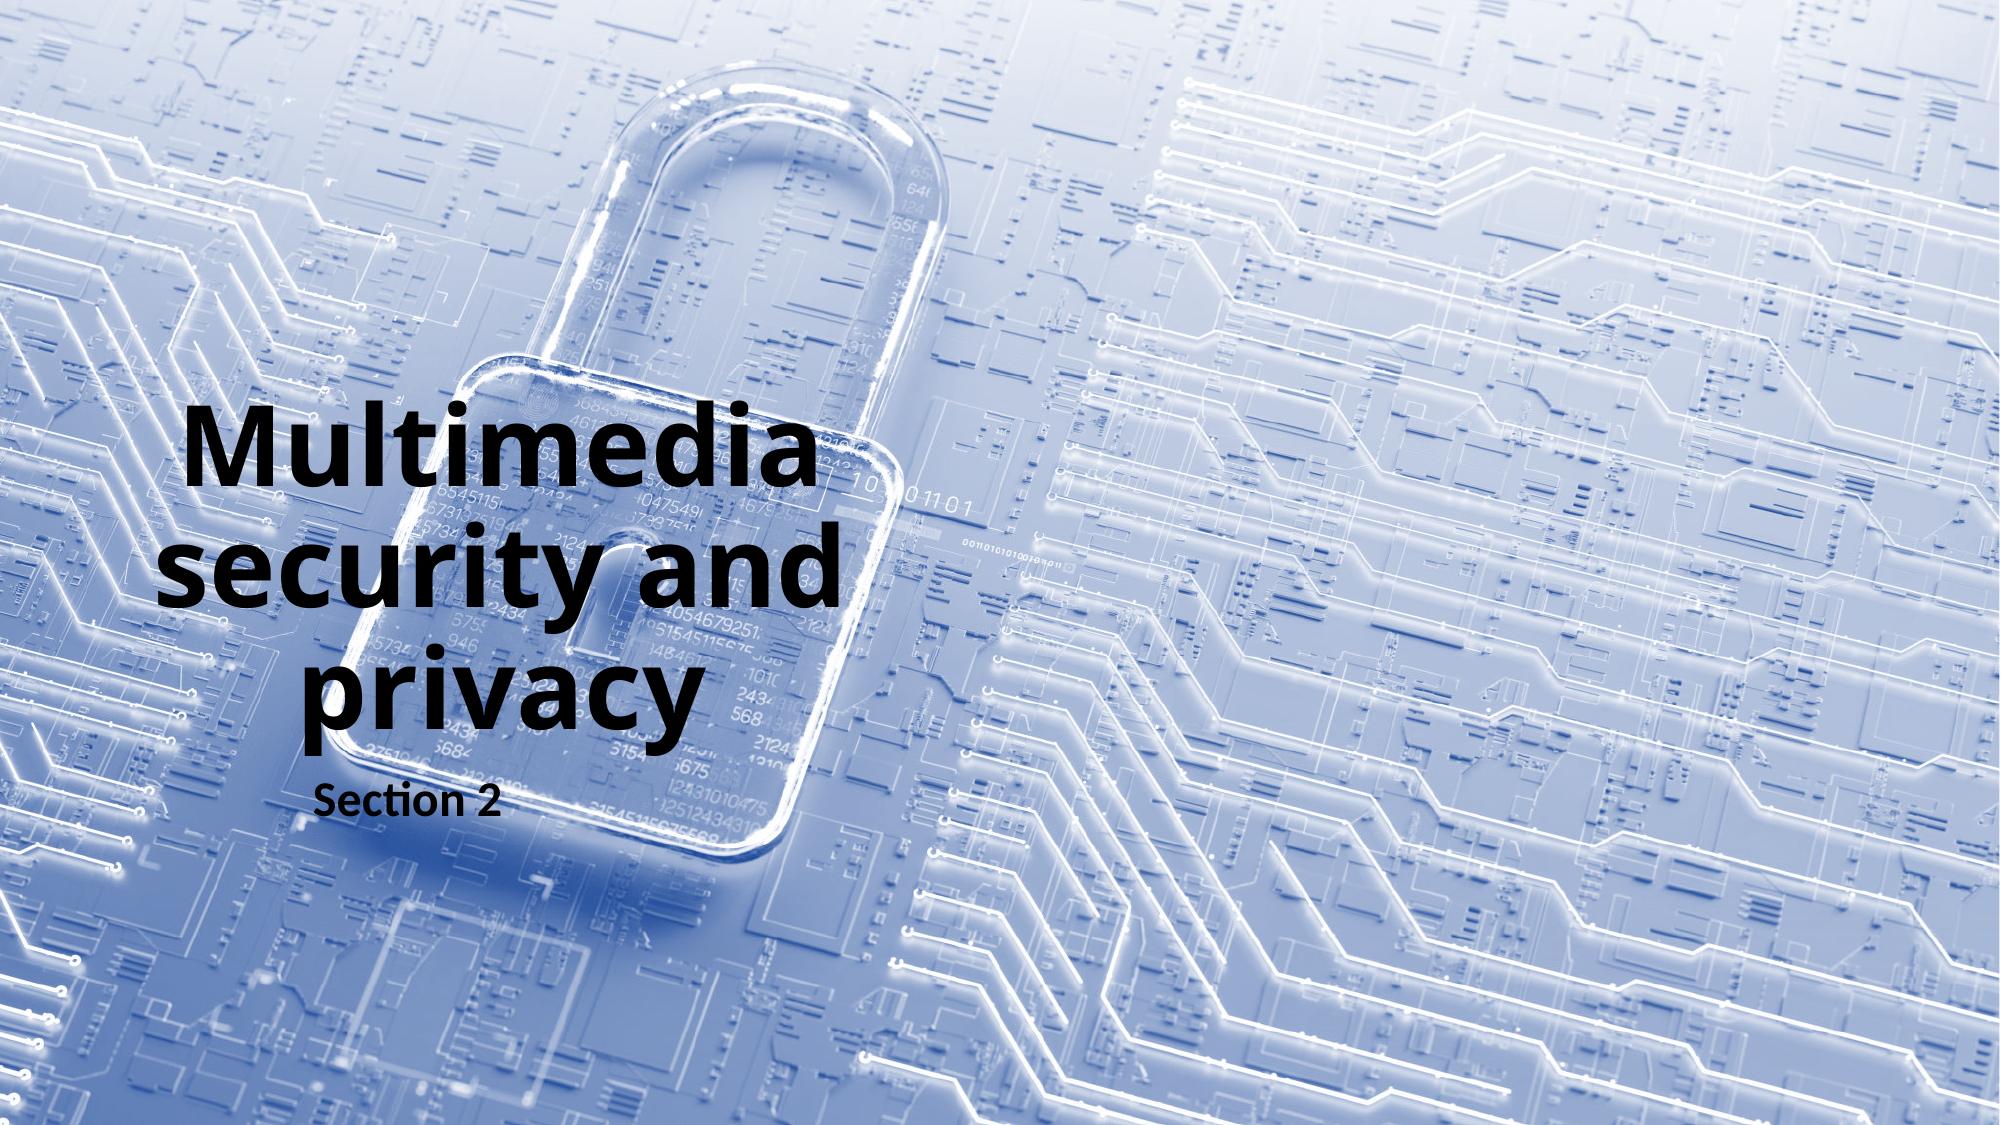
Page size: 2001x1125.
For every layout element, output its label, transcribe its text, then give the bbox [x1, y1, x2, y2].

subtitle Section 2 [105, 766, 711, 917]
picture [0, 0, 2000, 1125]
title Multimedia security and privacy [105, 381, 897, 747]
